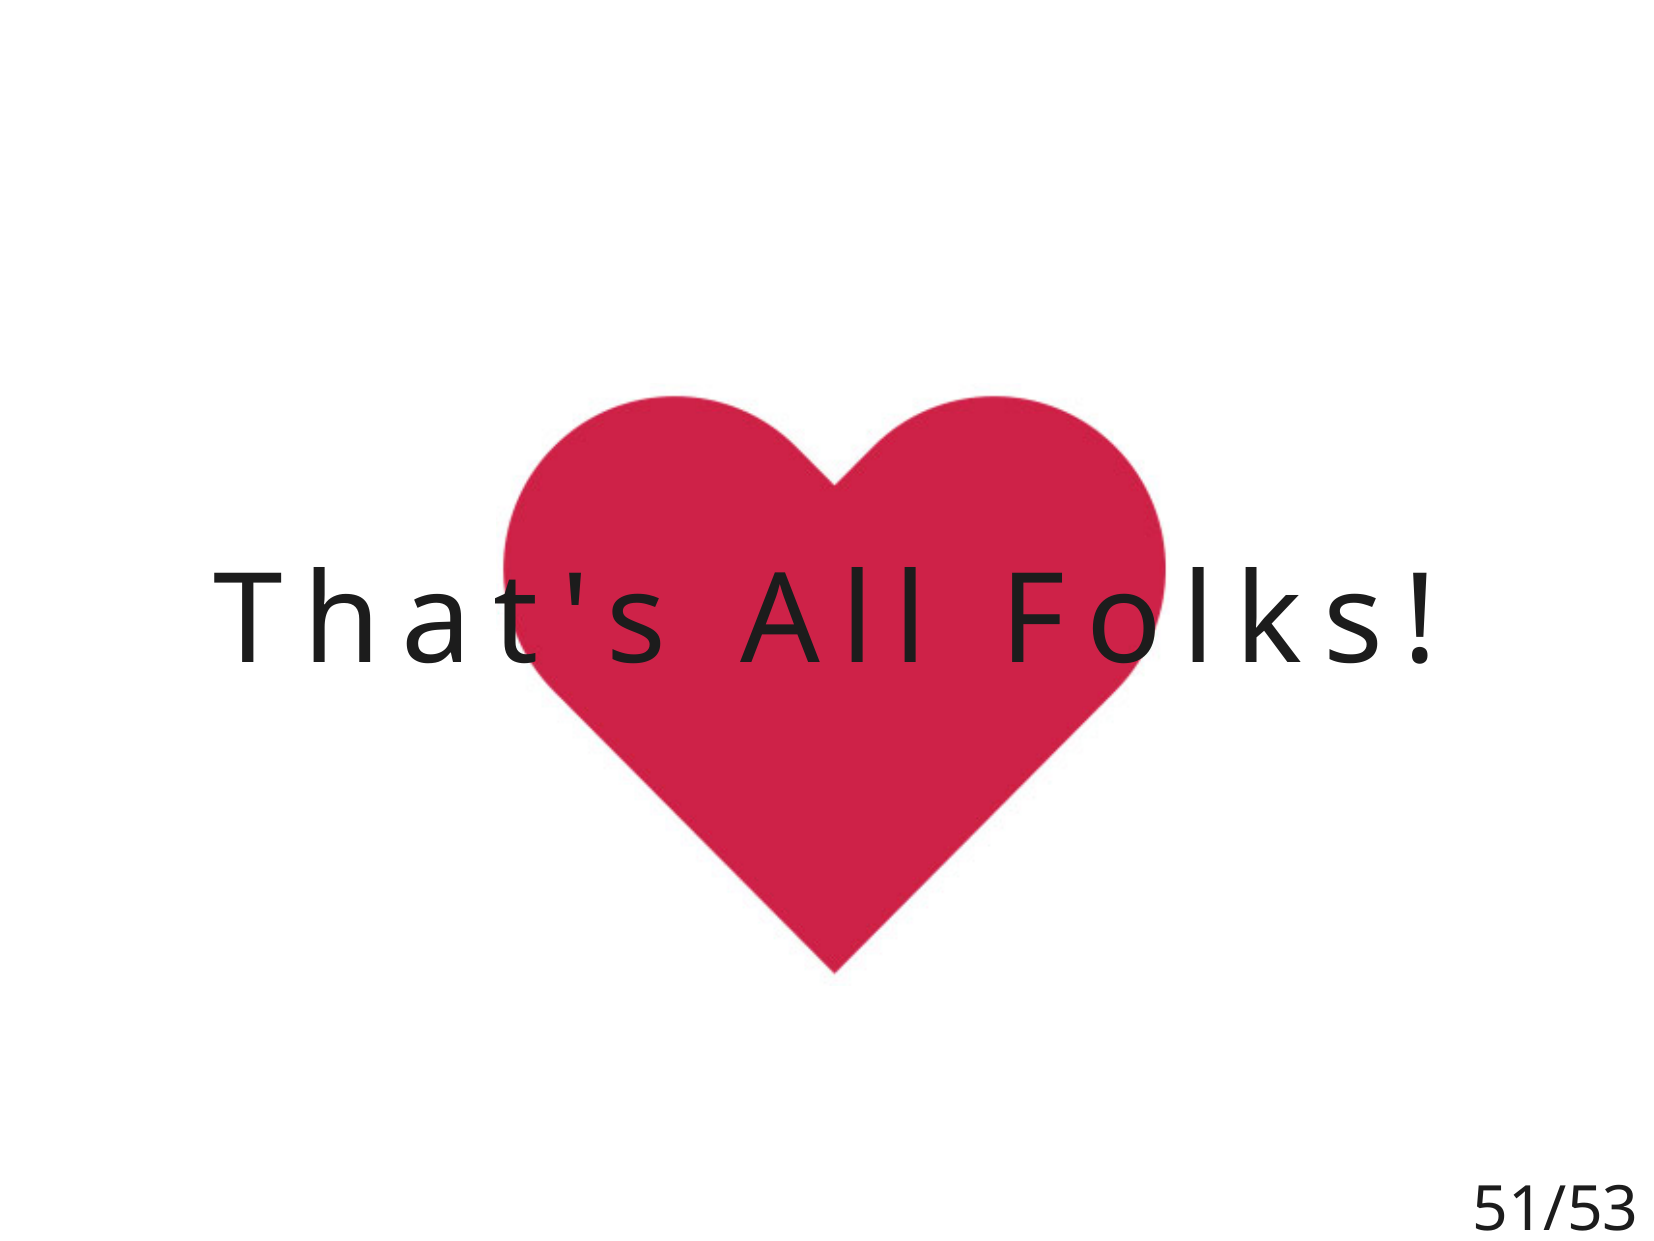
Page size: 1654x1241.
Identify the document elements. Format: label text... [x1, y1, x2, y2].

subtitle That's All Folks! [82, 290, 1571, 1109]
text_box <numer>/53 [1071, 1155, 1654, 1241]
